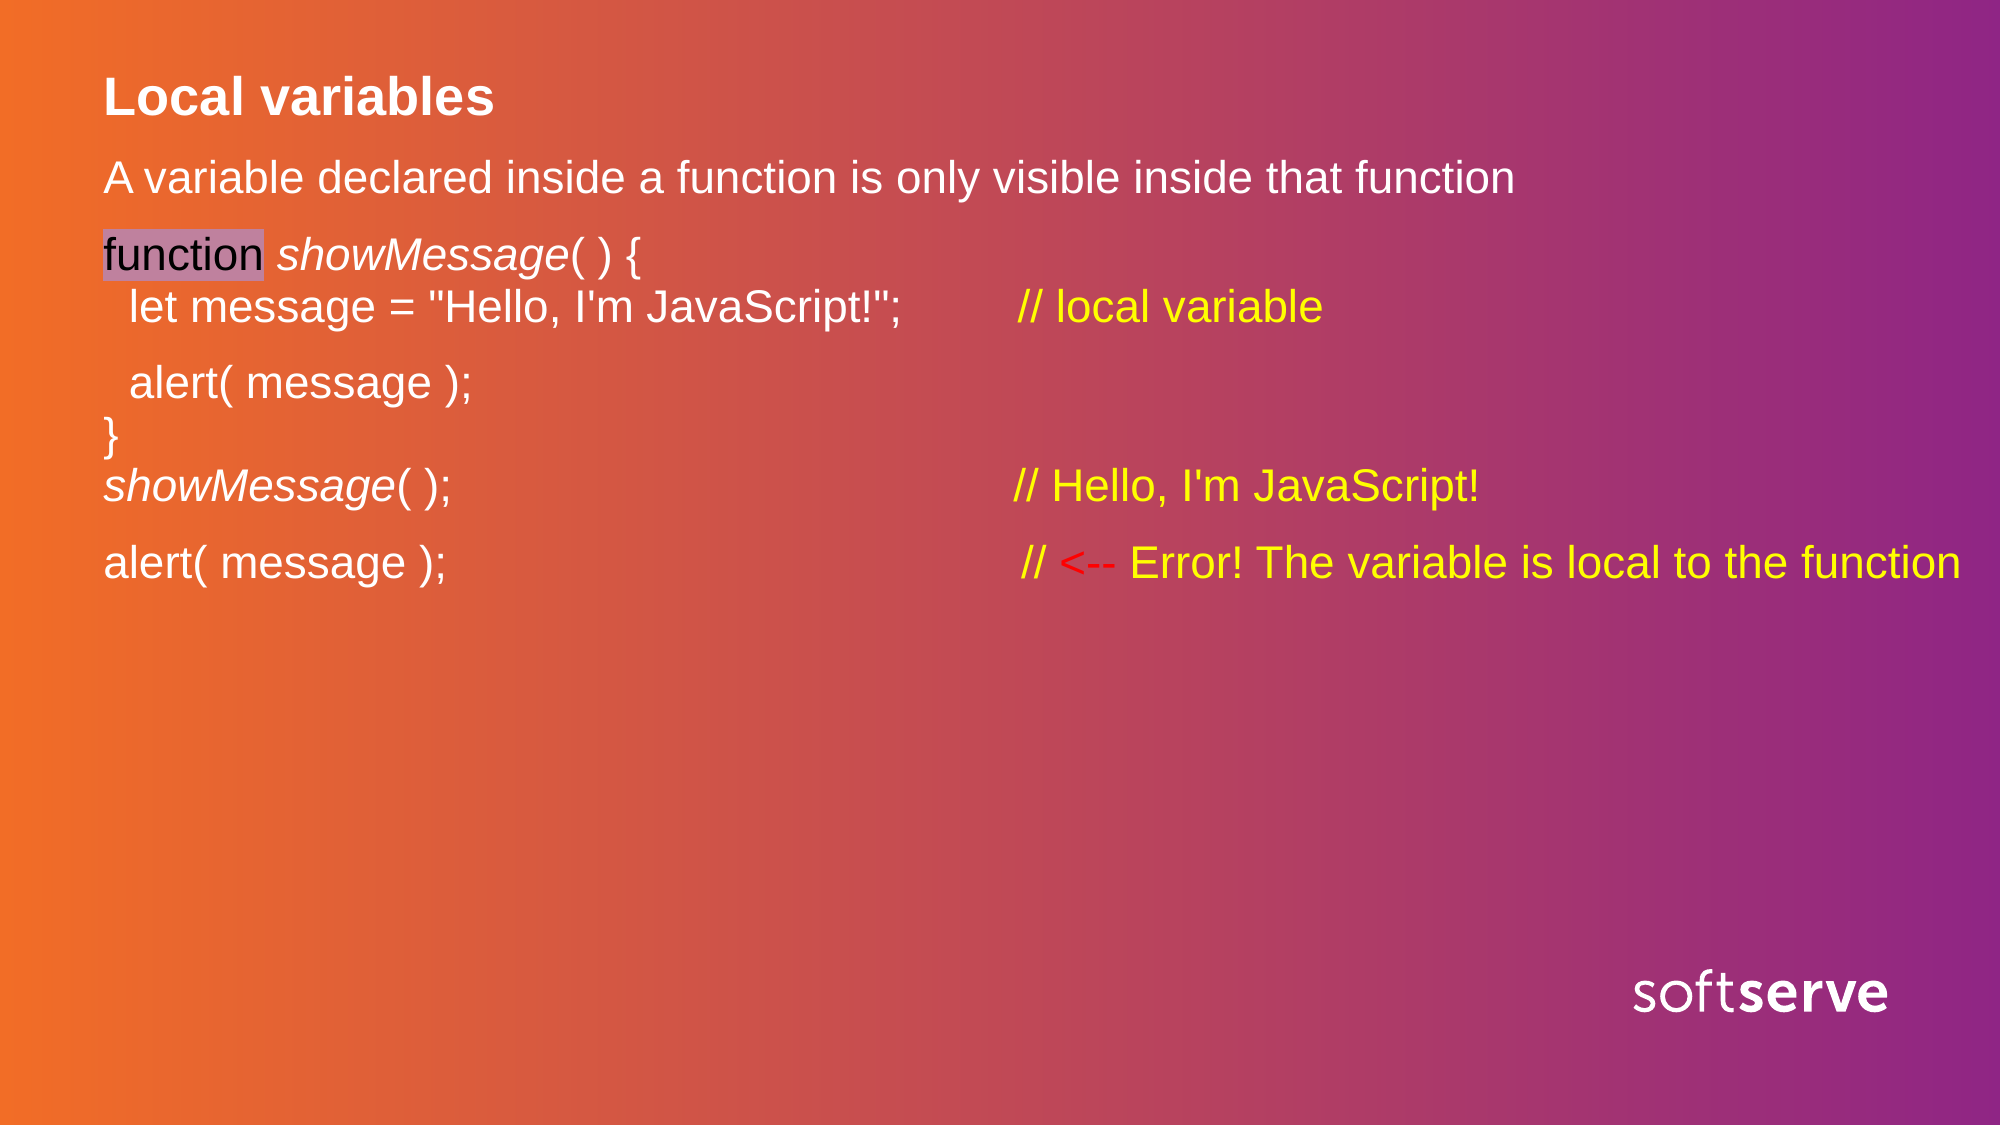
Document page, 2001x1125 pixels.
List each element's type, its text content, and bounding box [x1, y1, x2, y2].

text_box Local variables A variable declared inside a function is only visible inside that function function showMessage( ) { let message = "Hello, I'm JavaScript!"; // local variable alert( message ); } showMessage( ); // Hello, I'm JavaScript! alert( message ); // <-- Error! The variable is local to the function [88, 59, 1979, 810]
